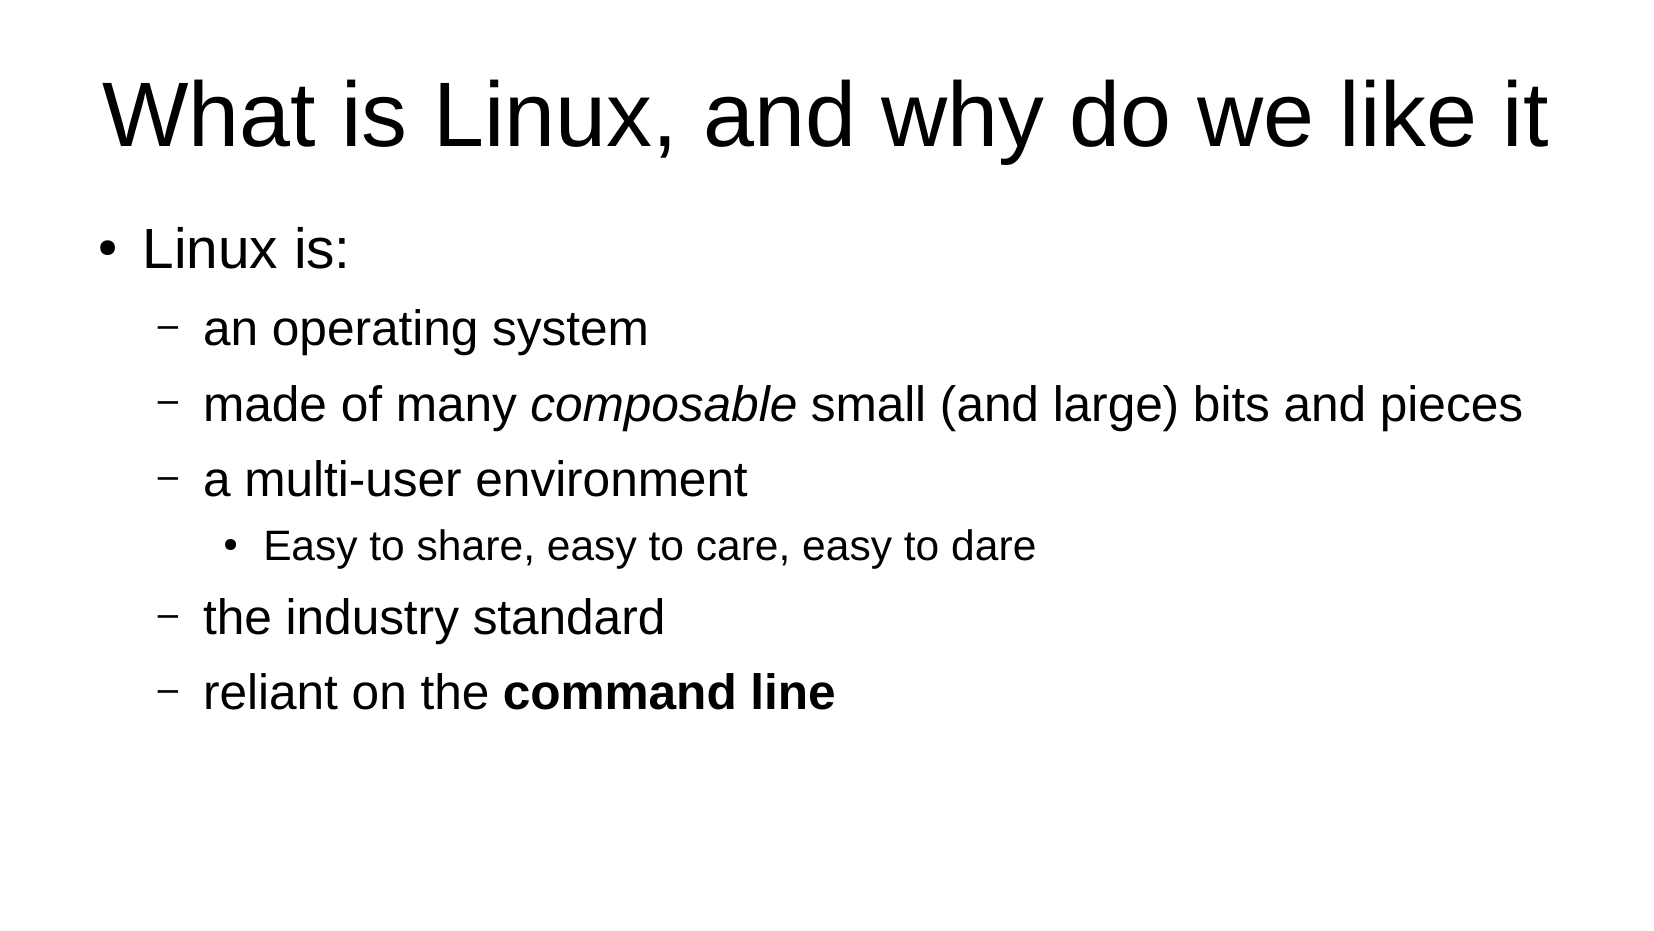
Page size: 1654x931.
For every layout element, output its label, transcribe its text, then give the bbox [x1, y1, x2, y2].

list Linux is: an operating system made of many composable small (and large) bits and pieces a multi-user environment Easy to share, easy to care, easy to dare the industry standard reliant on the command line [82, 217, 1571, 758]
title What is Linux, and why do we like it [82, 37, 1571, 193]
